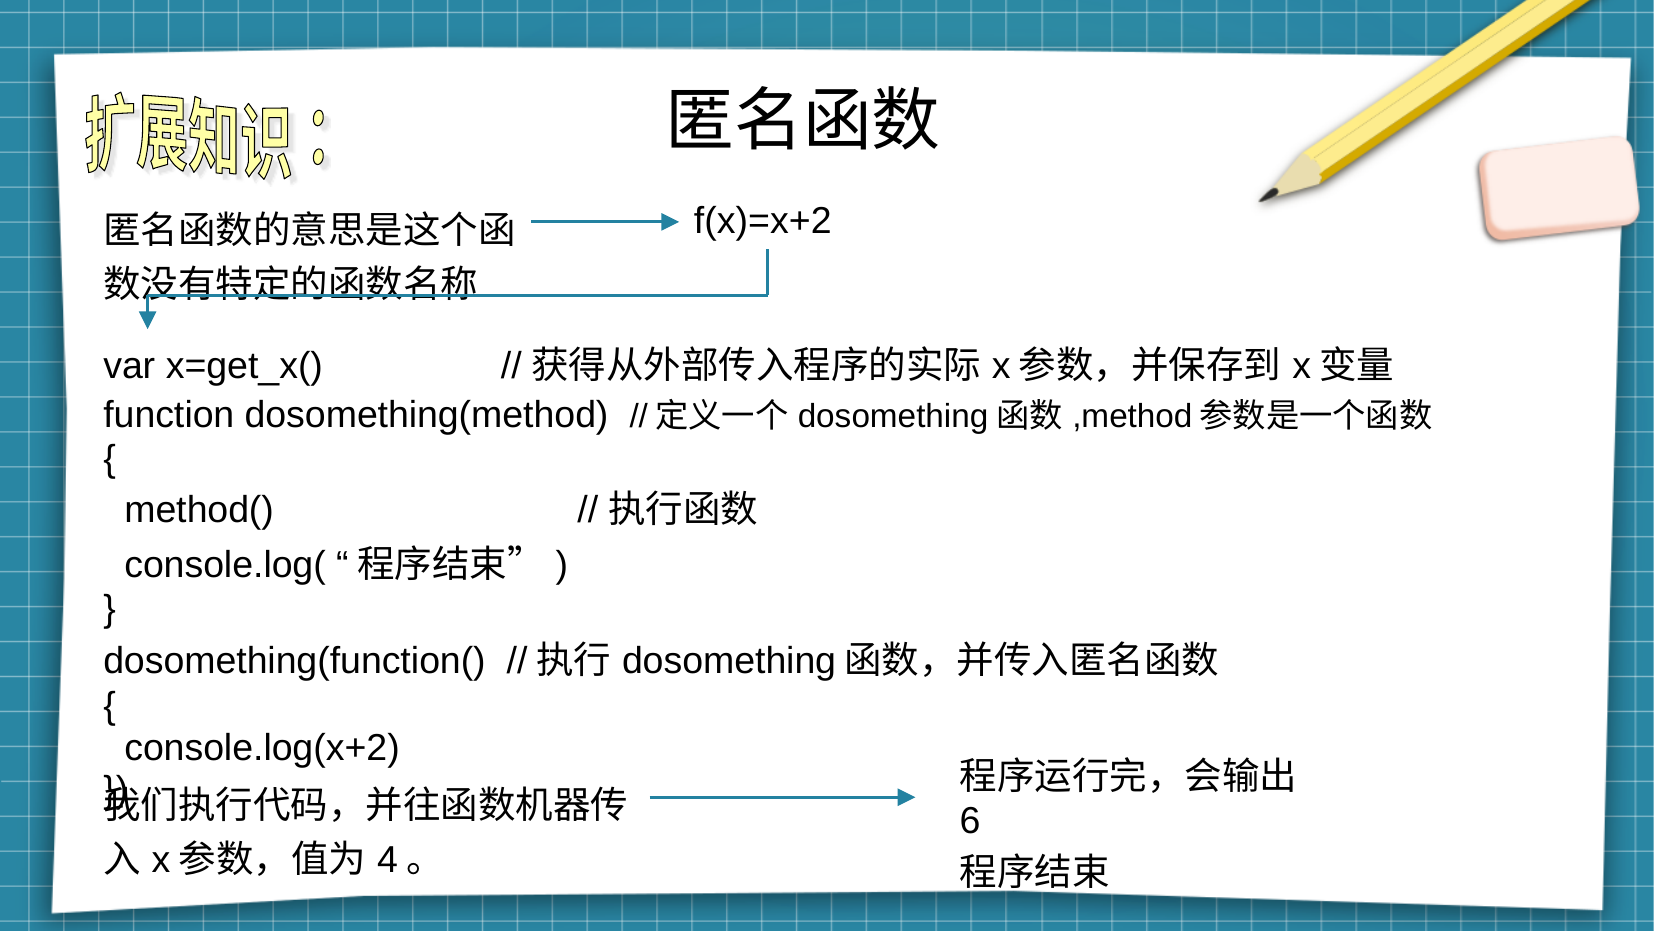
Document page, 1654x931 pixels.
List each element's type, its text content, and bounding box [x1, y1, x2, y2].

text_box 扩展知识： [313, 148, 324, 165]
text_box var x=get_x() //获得从外部传入程序的实际x参数，并保存到x变量 function dosomething(method) //定义一个dosomething函数,method参数是一个函数 { method() //执行函数 console.log( “程序结束”) } dosomething(function() //执行dosomething函数，并传入匿名函数 { console.log(x+2) }) [88, 327, 1536, 768]
text_box 扩展知识： [189, 96, 236, 174]
text_box 扩展知识： [313, 110, 324, 126]
text_box 扩展知识： [137, 95, 187, 172]
text_box 扩展知识： [242, 126, 262, 178]
picture [0, 0, 1654, 931]
title 匿名函数 [59, 37, 1548, 193]
text_box 扩展知识： [277, 153, 291, 179]
text_box 扩展知识： [262, 107, 288, 148]
text_box 我们执行代码，并往函数机器传入x参数，值为4。 [88, 767, 650, 863]
text_box 匿名函数的意思是这个函数没有特定的函数名称 [88, 192, 532, 283]
text_box 程序运行完，会输出 6 程序结束 [944, 738, 1329, 871]
text_box 扩展知识： [258, 153, 273, 180]
text_box 扩展知识： [85, 92, 134, 173]
text_box f(x)=x+2 [679, 192, 857, 250]
text_box 扩展知识： [244, 103, 258, 123]
